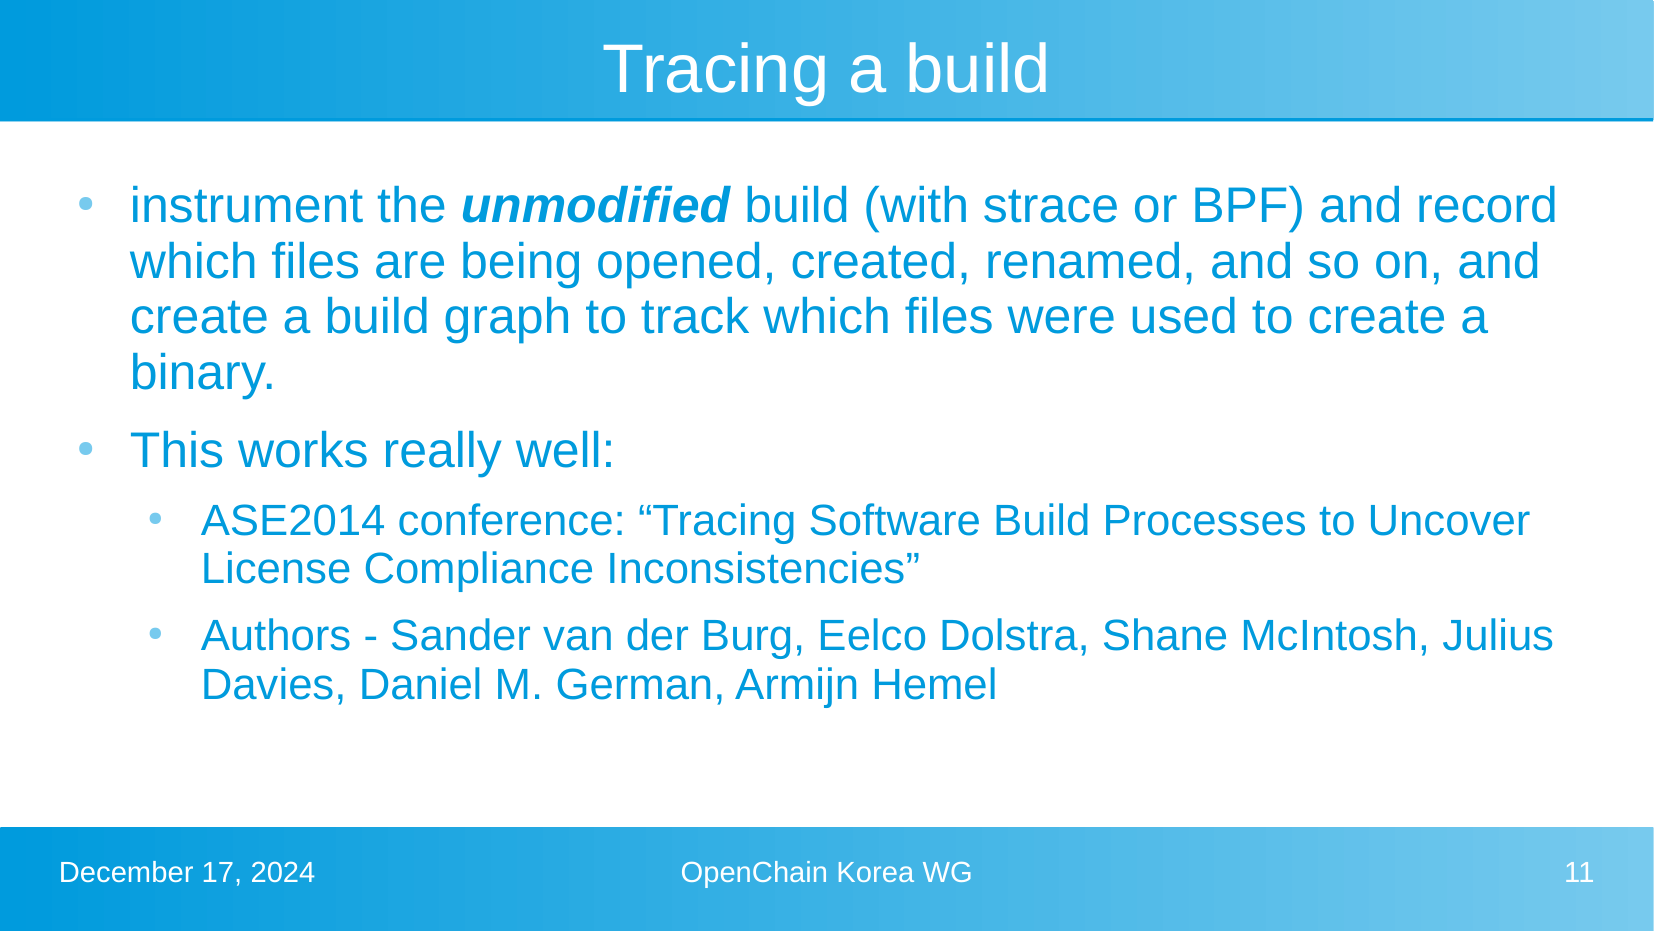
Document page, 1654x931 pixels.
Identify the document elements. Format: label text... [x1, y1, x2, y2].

list instrument the unmodified build (with strace or BPF) and record which files are being opened, created, renamed, and so on, and create a build graph to track which files were used to create a binary. This works really well: ASE2014 conference: “Tracing Software Build Processes to Uncover License Compliance Inconsistencies” Authors - Sander van der Burg, Eelco Dolstra, Shane McIntosh, Julius Davies, Daniel M. German, Armijn Hemel [59, 177, 1595, 768]
title Tracing a build [59, 29, 1595, 108]
